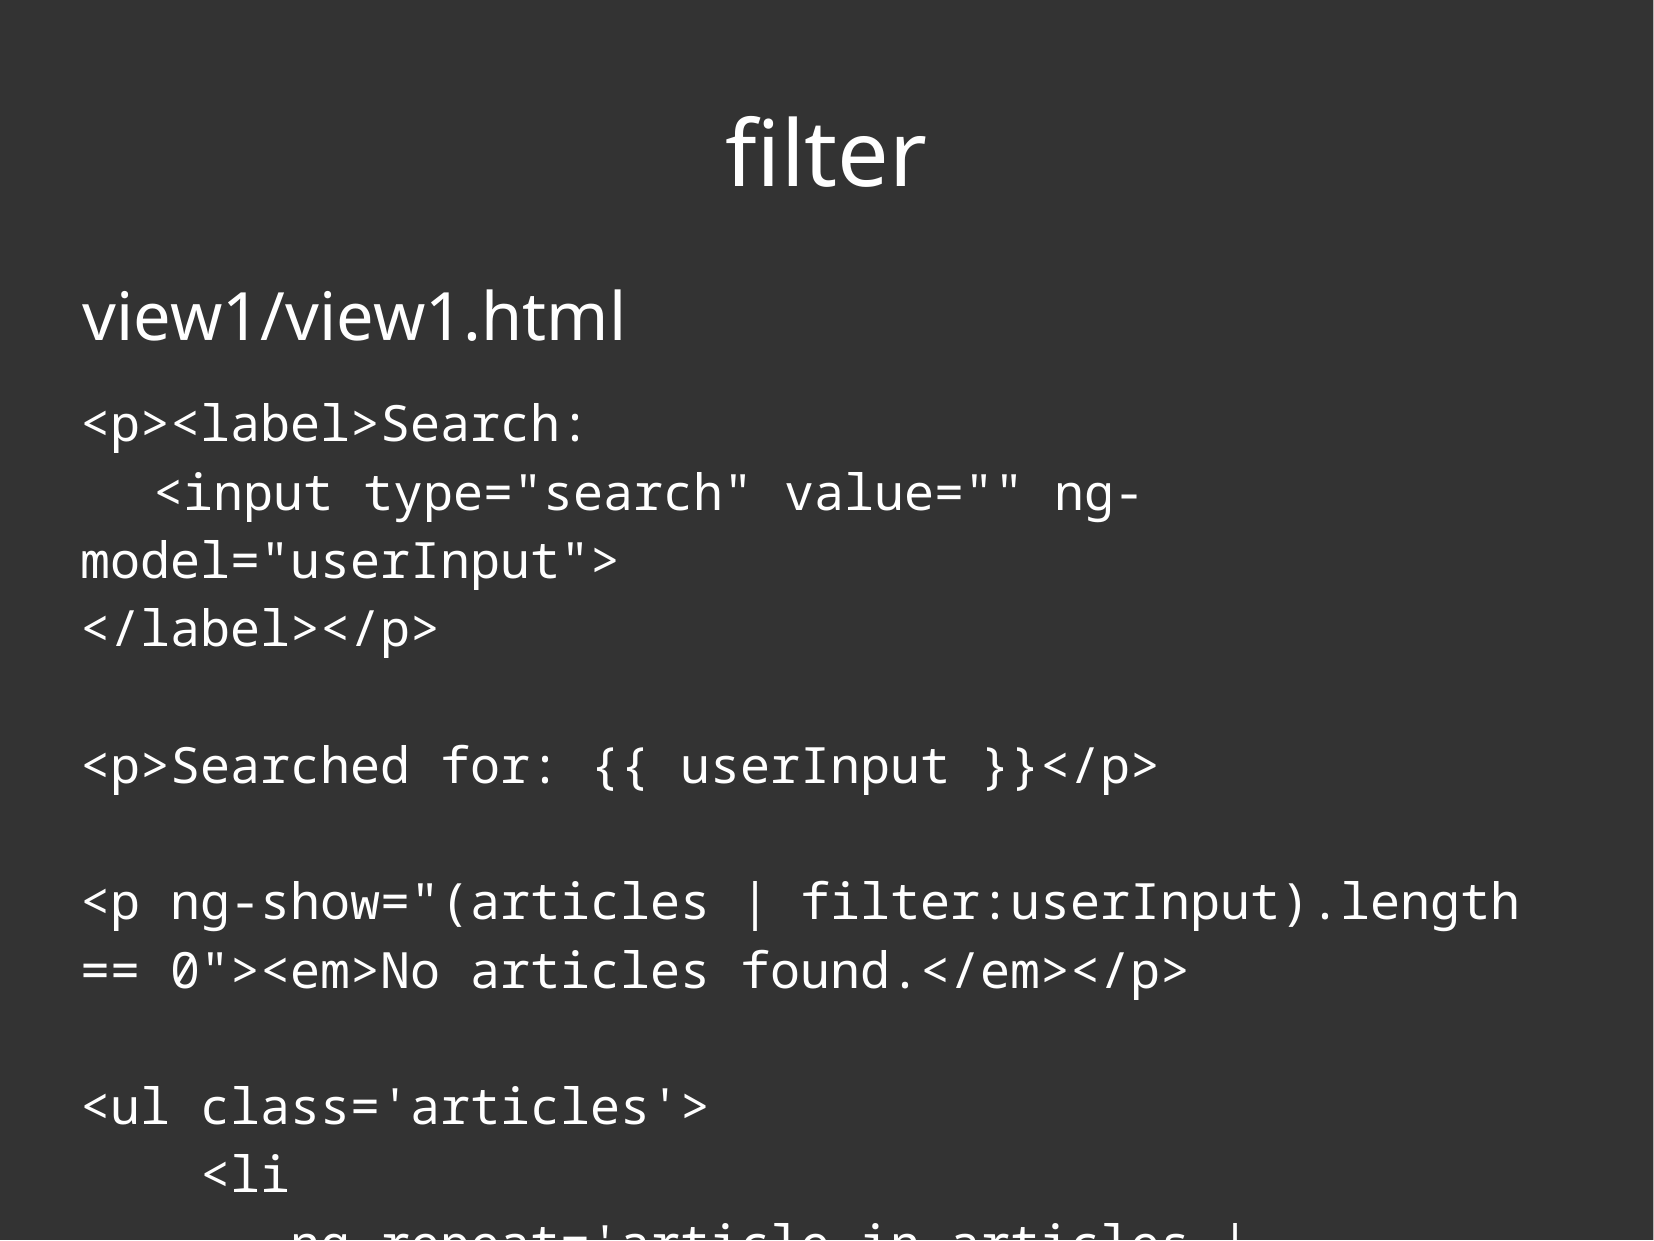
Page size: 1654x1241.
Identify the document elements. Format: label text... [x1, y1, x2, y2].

title filter [82, 47, 1571, 242]
text_box <p><label>Search: <input type="search" value="" ng-model="userInput"> </label></p> <p>Searched for: {{ userInput }}</p> <p ng-show="(articles | filter:userInput).length == 0"><em>No articles found.</em></p> <ul class='articles'> <li ng-repeat='article in articles | filter:userInput' [65, 381, 1554, 1047]
title view1/view1.html [82, 242, 1572, 387]
